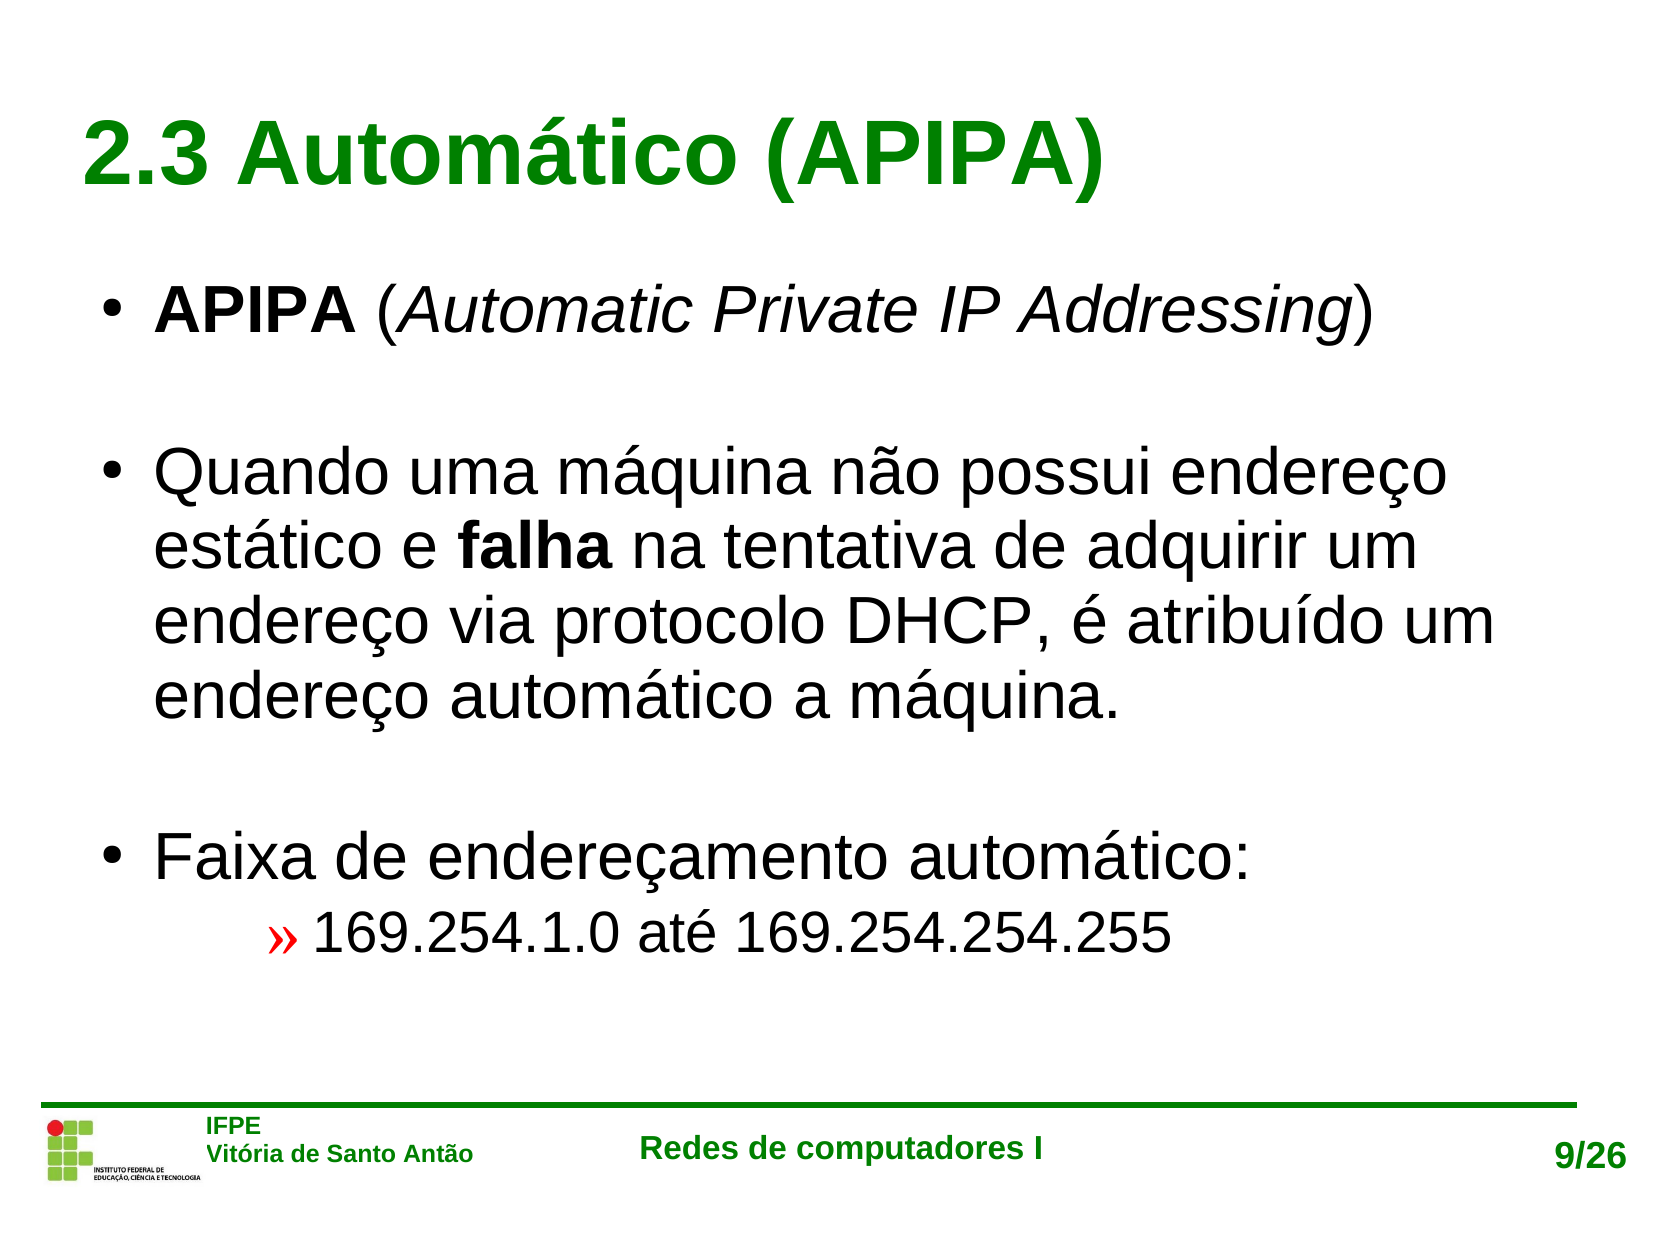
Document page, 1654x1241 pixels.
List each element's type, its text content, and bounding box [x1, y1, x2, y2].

list APIPA (Automatic Private IP Addressing) Quando uma máquina não possui endereço estático e falha na tentativa de adquirir um endereço via protocolo DHCP, é atribuído um endereço automático a máquina. Faixa de endereçamento automático: 169.254.1.0 até 169.254.254.255 [82, 272, 1571, 1091]
picture [39, 1111, 207, 1191]
title 2.3 Automático (APIPA) [82, 49, 1571, 257]
